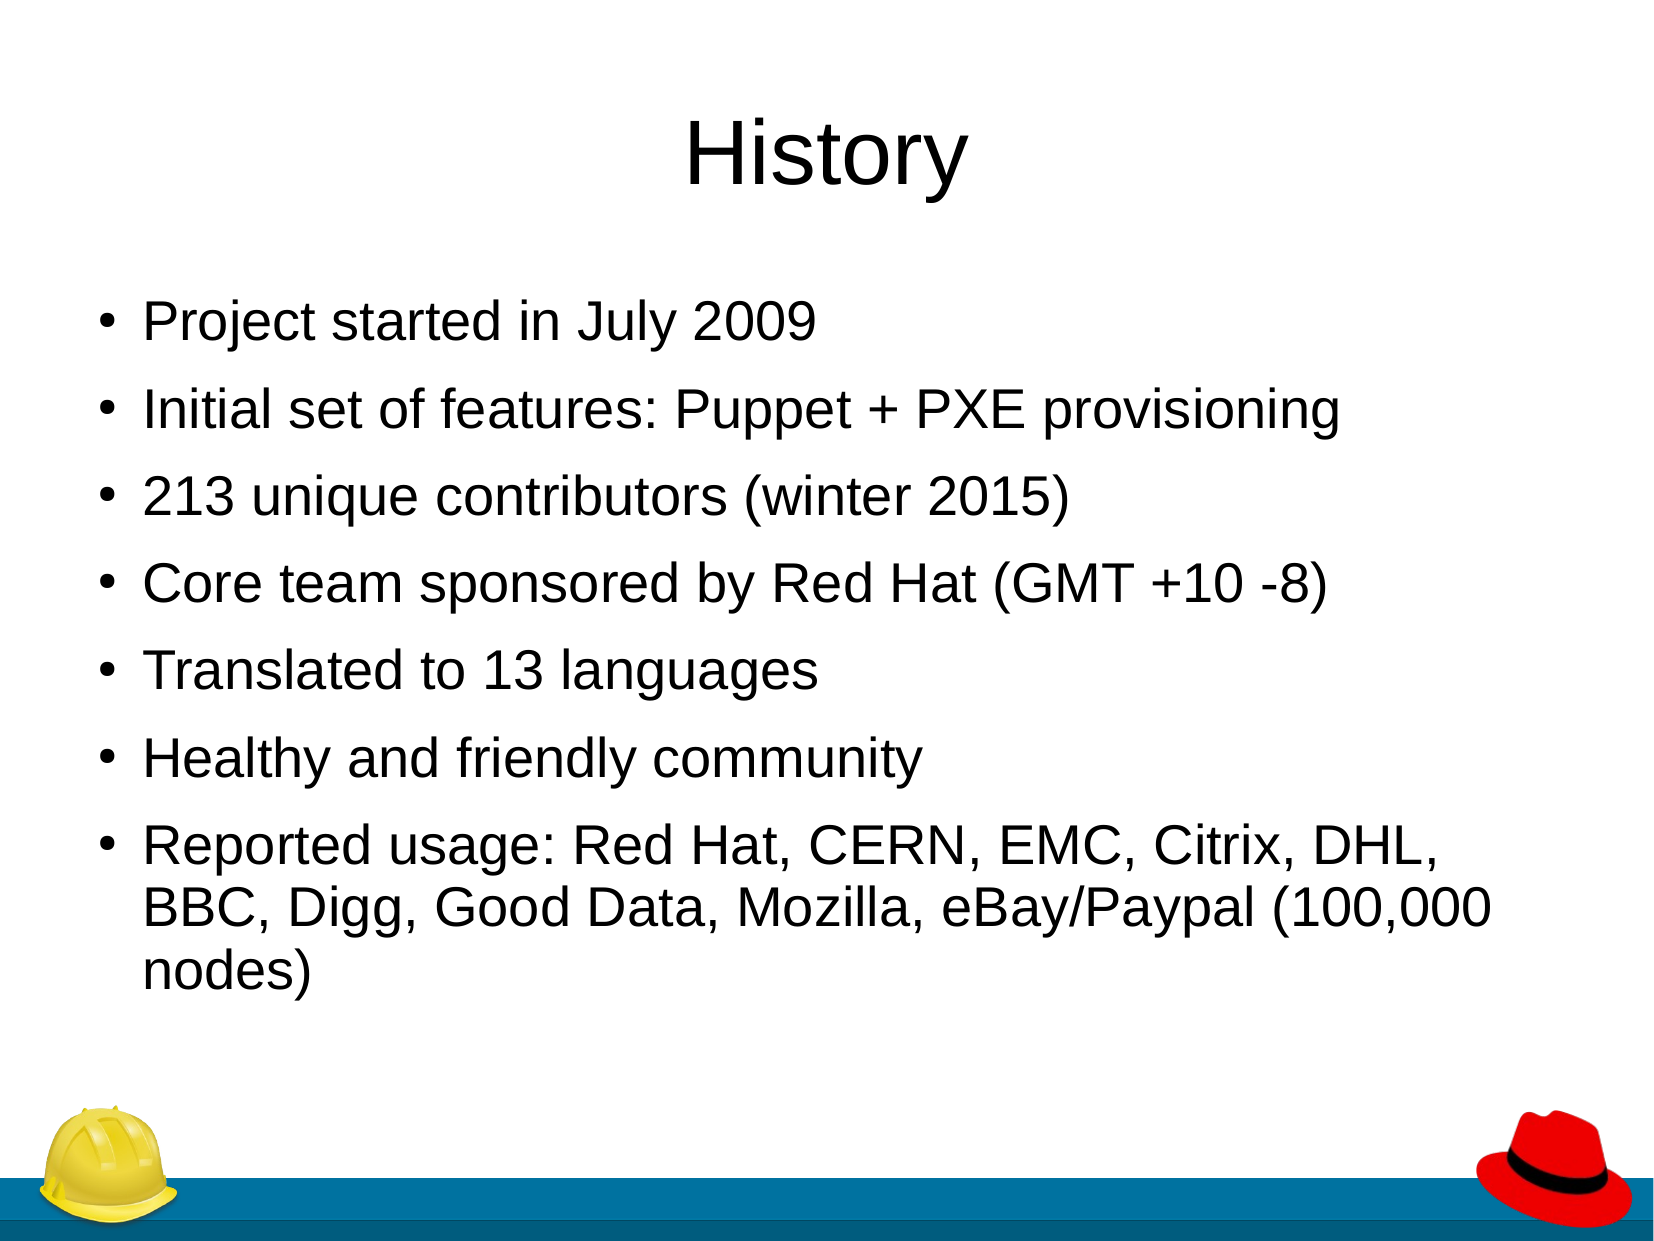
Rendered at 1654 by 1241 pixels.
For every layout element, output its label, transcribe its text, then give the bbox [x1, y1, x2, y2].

picture [1476, 1110, 1633, 1227]
title History [82, 49, 1571, 257]
list Project started in July 2009 Initial set of features: Puppet + PXE provisioning 213 unique contributors (winter 2015) Core team sponsored by Red Hat (GMT +10 -8) Translated to 13 languages Healthy and friendly community Reported usage: Red Hat, CERN, EMC, Citrix, DHL, BBC, Digg, Good Data, Mozilla, eBay/Paypal (100,000 nodes) [82, 290, 1571, 1010]
picture [23, 1086, 189, 1227]
